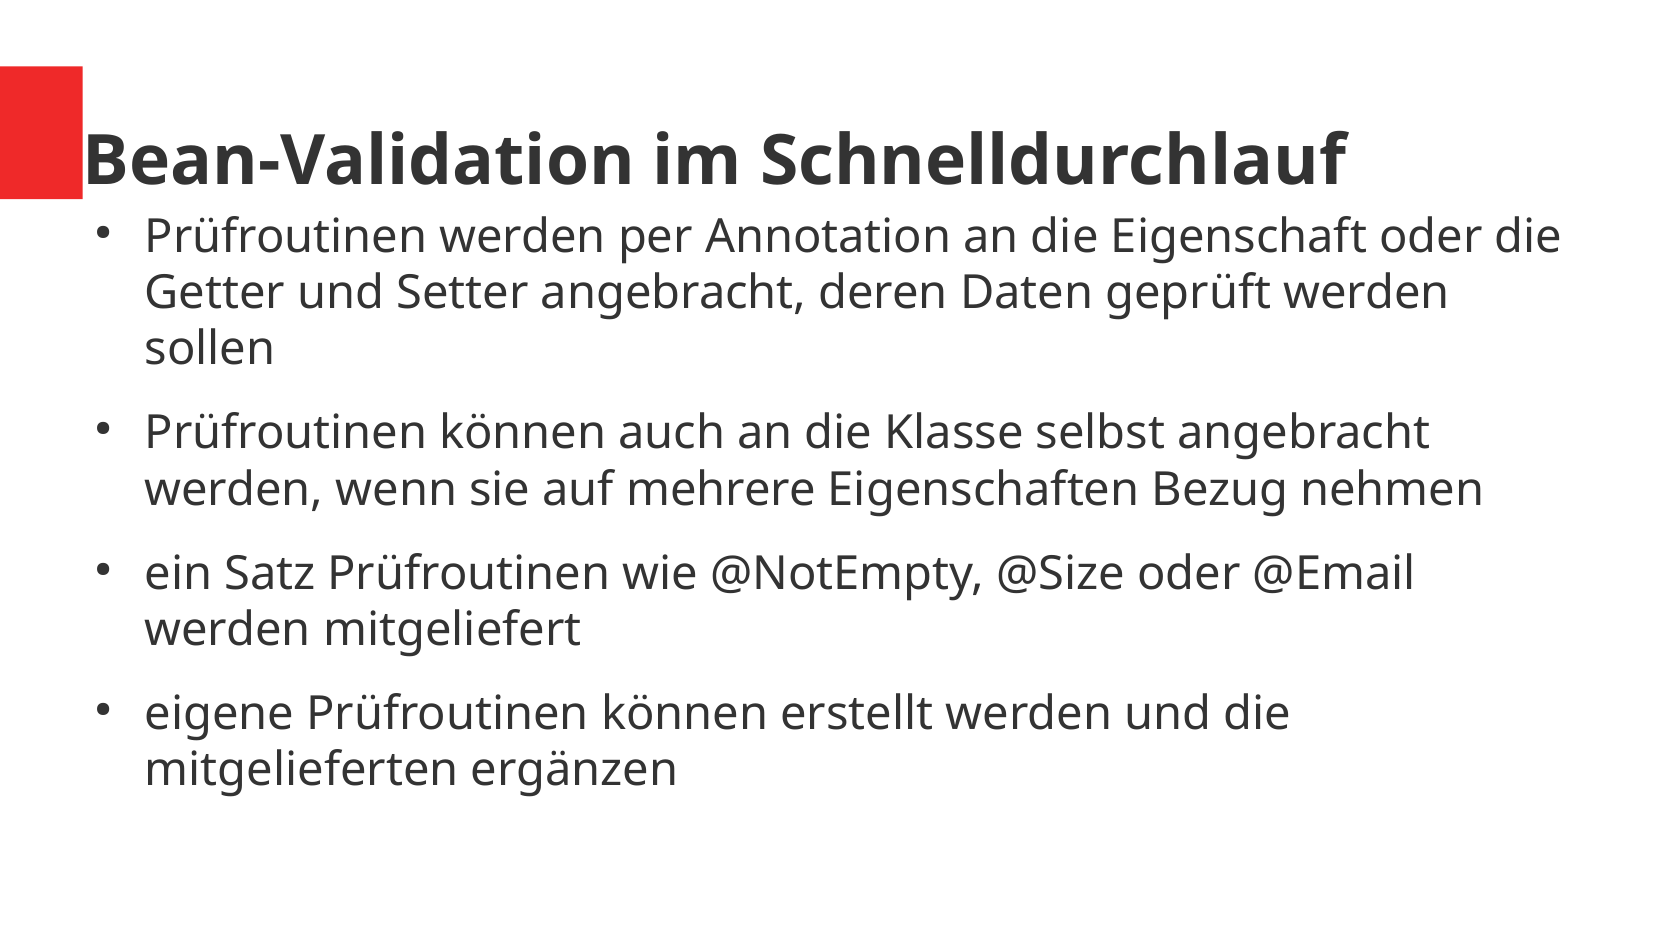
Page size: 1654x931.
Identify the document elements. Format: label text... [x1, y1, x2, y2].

title Bean-Validation im Schnelldurchlauf [82, 14, 1571, 216]
list Prüfroutinen werden per Annotation an die Eigenschaft oder die Getter und Setter angebracht, deren Daten geprüft werden sollen Prüfroutinen können auch an die Klasse selbst angebracht werden, wenn sie auf mehrere Eigenschaften Bezug nehmen ein Satz Prüfroutinen wie @NotEmpty, @Size oder @Email werden mitgeliefert eigene Prüfroutinen können erstellt werden und die mitgelieferten ergänzen [78, 205, 1567, 804]
